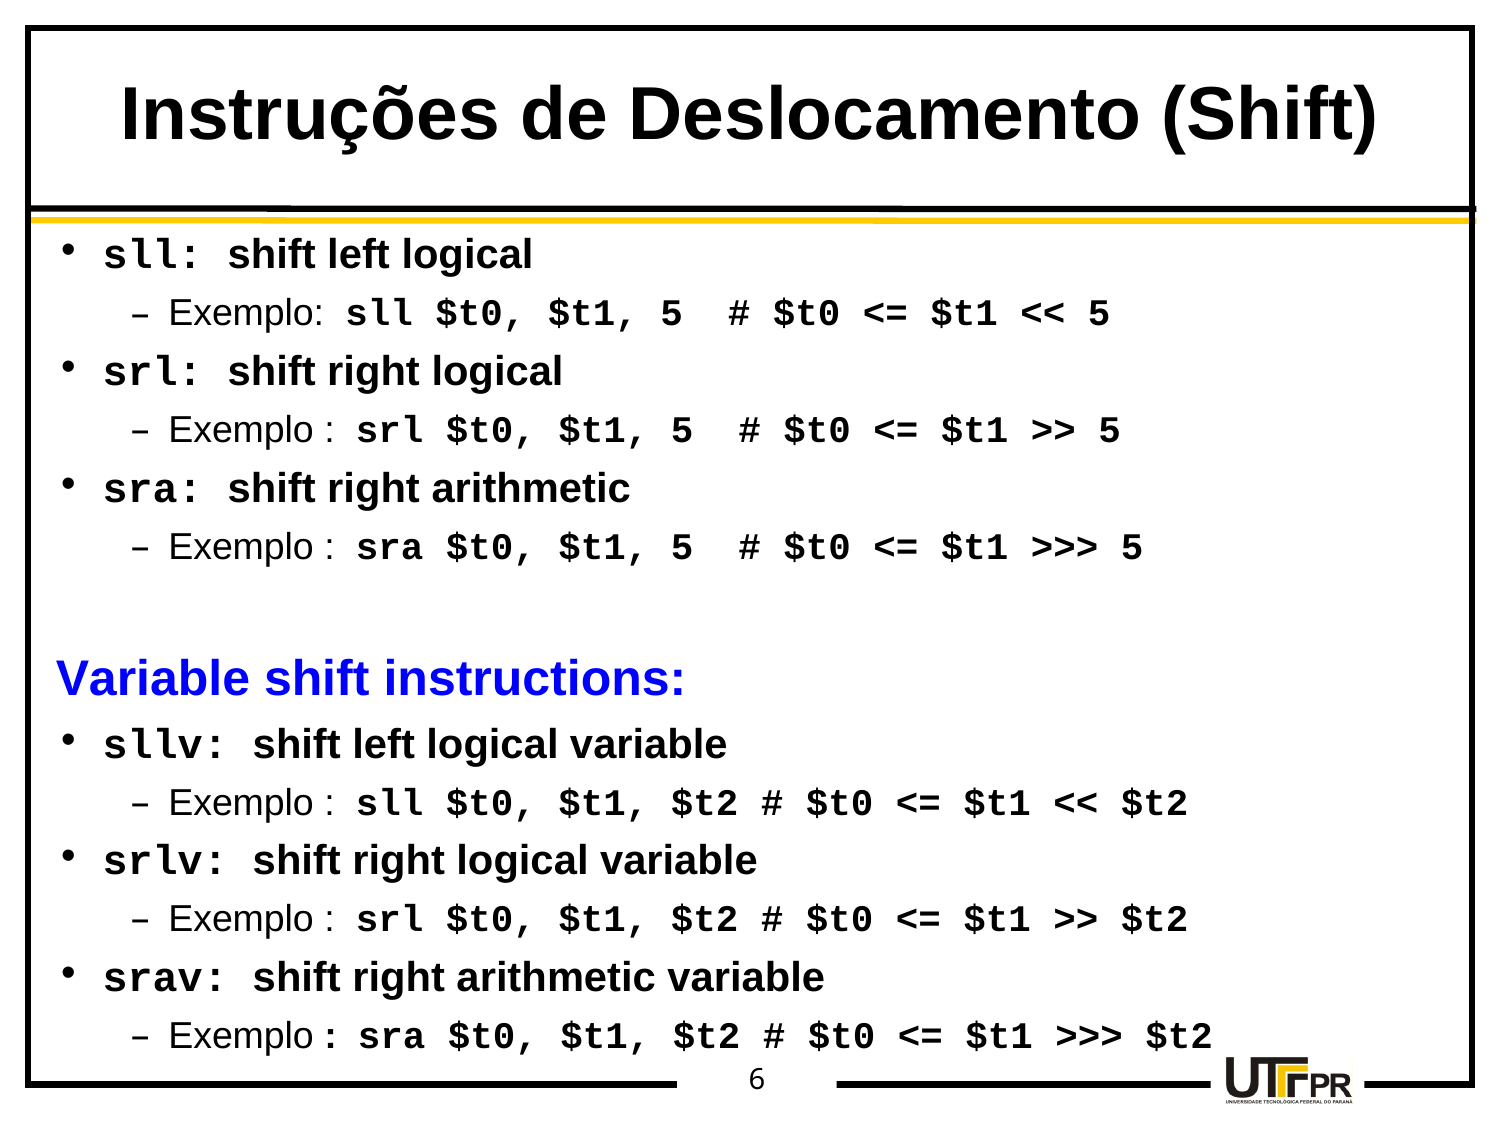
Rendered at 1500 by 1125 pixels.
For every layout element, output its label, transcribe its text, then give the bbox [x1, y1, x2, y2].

list sll: shift left logical Exemplo: sll $t0, $t1, 5 # $t0 <= $t1 << 5 srl: shift right logical Exemplo : srl $t0, $t1, 5 # $t0 <= $t1 >> 5 sra: shift right arithmetic Exemplo : sra $t0, $t1, 5 # $t0 <= $t1 >>> 5 Variable shift instructions: sllv: shift left logical variable Exemplo : sll $t0, $t1, $t2 # $t0 <= $t1 << $t2 srlv: shift right logical variable Exemplo : srl $t0, $t1, $t2 # $t0 <= $t1 >> $t2 srav: shift right arithmetic variable Exemplo : sra $t0, $t1, $t2 # $t0 <= $t1 >>> $t2 [41, 225, 1447, 1063]
picture [1225, 1063, 1353, 1104]
title Instruções de Deslocamento (Shift) [0, 60, 1500, 167]
